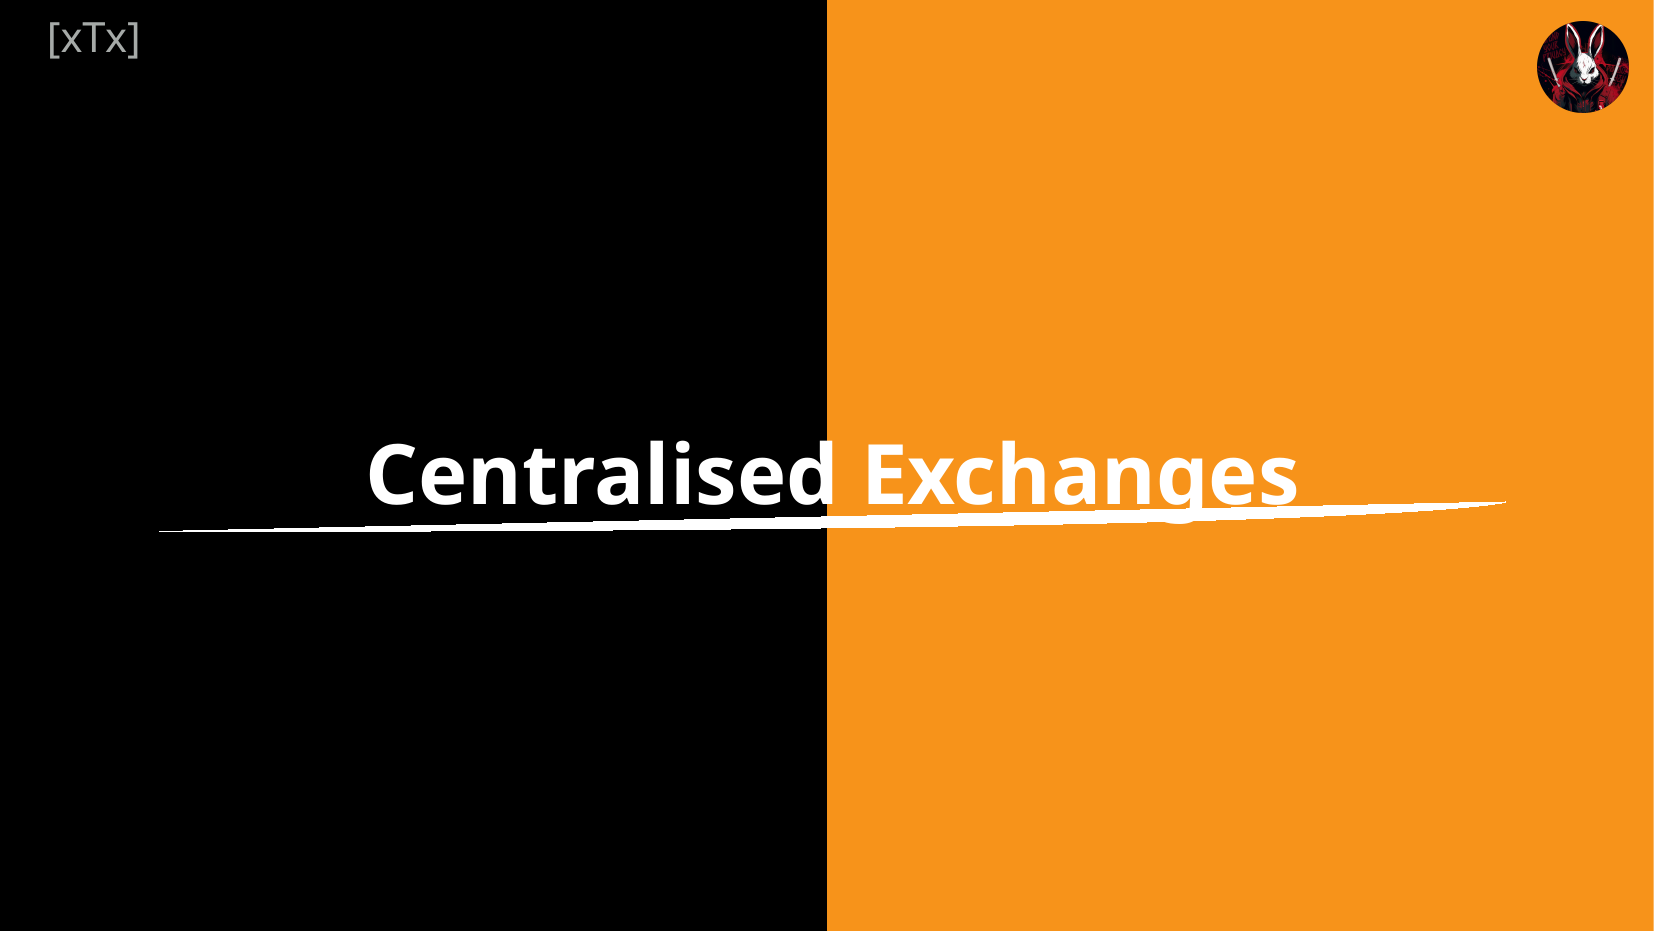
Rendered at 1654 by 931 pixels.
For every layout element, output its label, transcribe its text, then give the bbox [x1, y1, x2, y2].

title Centralised Exchanges [88, 59, 1577, 886]
text_box [159, 501, 1506, 532]
picture [0, 0, 1654, 931]
text_box [xTx] [0, 0, 188, 76]
